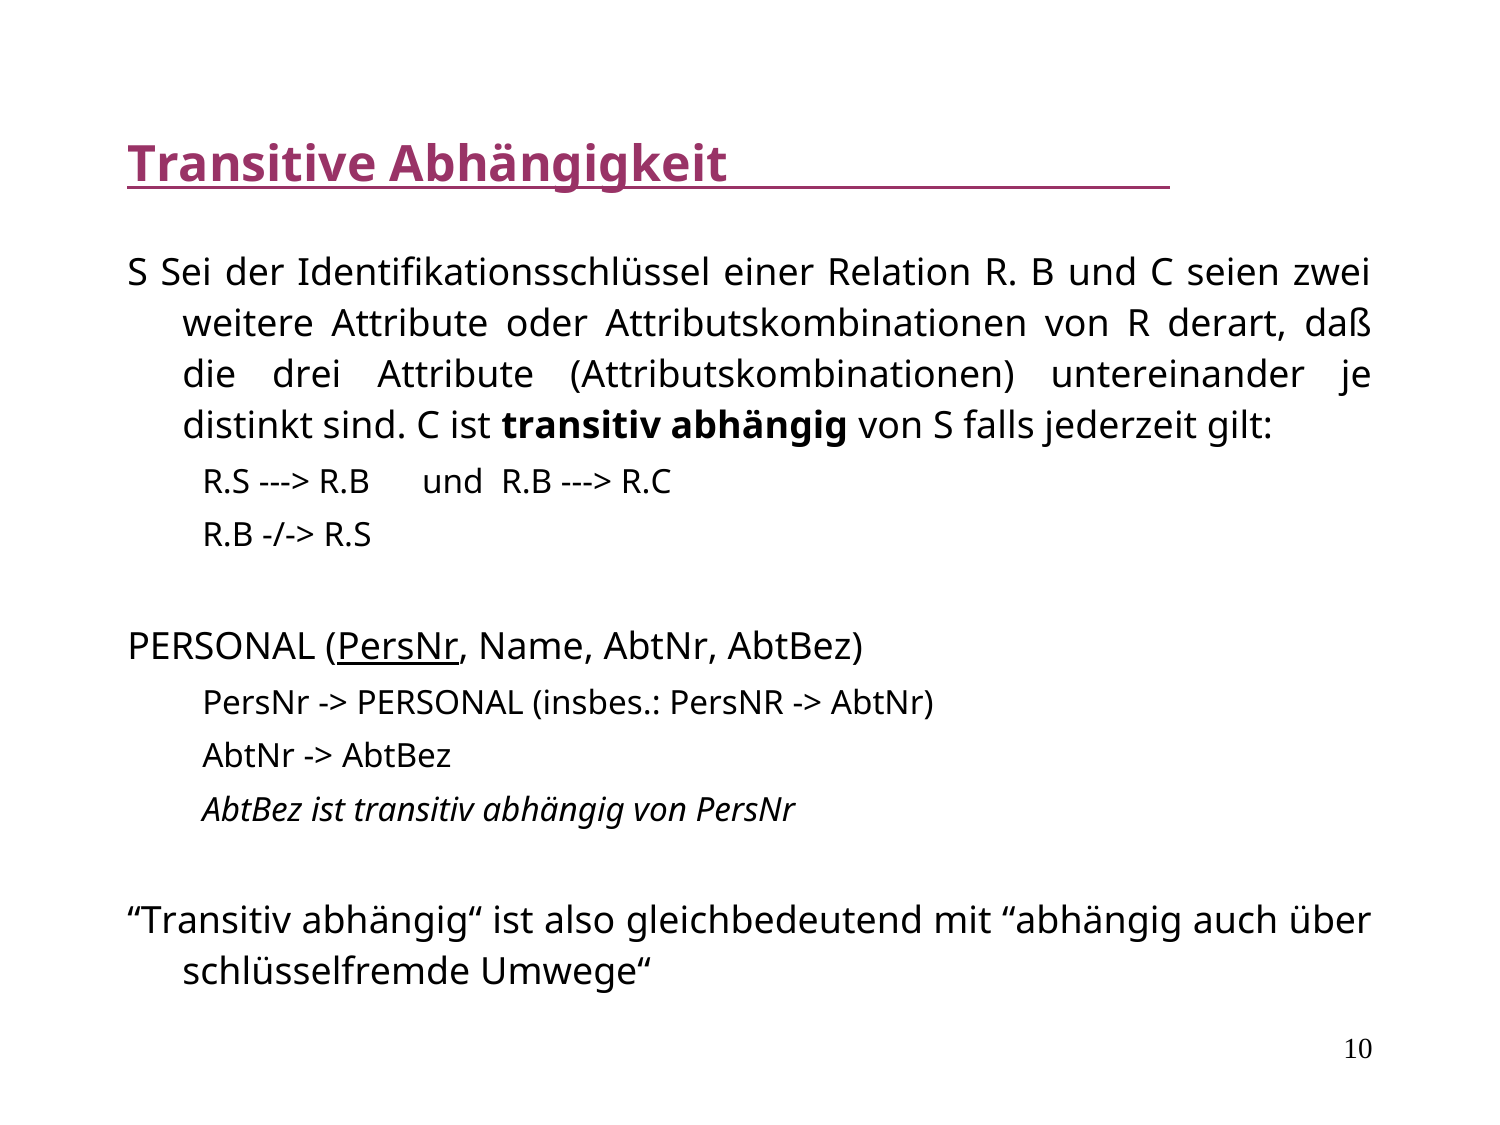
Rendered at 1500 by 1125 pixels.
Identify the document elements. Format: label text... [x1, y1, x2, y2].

title Transitive Abhängigkeit [112, 99, 1388, 226]
list S Sei der Identifikationsschlüssel einer Relation R. B und C seien zwei weitere Attribute oder Attributskombinationen von R derart, daß die drei Attribute (Attributskombinationen) untereinander je distinkt sind. C ist transitiv abhängig von S falls jederzeit gilt: R.S ---> R.B und R.B ---> R.C R.B -/-> R.S PERSONAL (PersNr, Name, AbtNr, AbtBez) PersNr -> PERSONAL (insbes.: PersNR -> AbtNr) AbtNr -> AbtBez AbtBez ist transitiv abhängig von PersNr “Transitiv abhängig“ ist also gleichbedeutend mit “abhängig auch über schlüsselfremde Umwege“ [112, 237, 1388, 1000]
